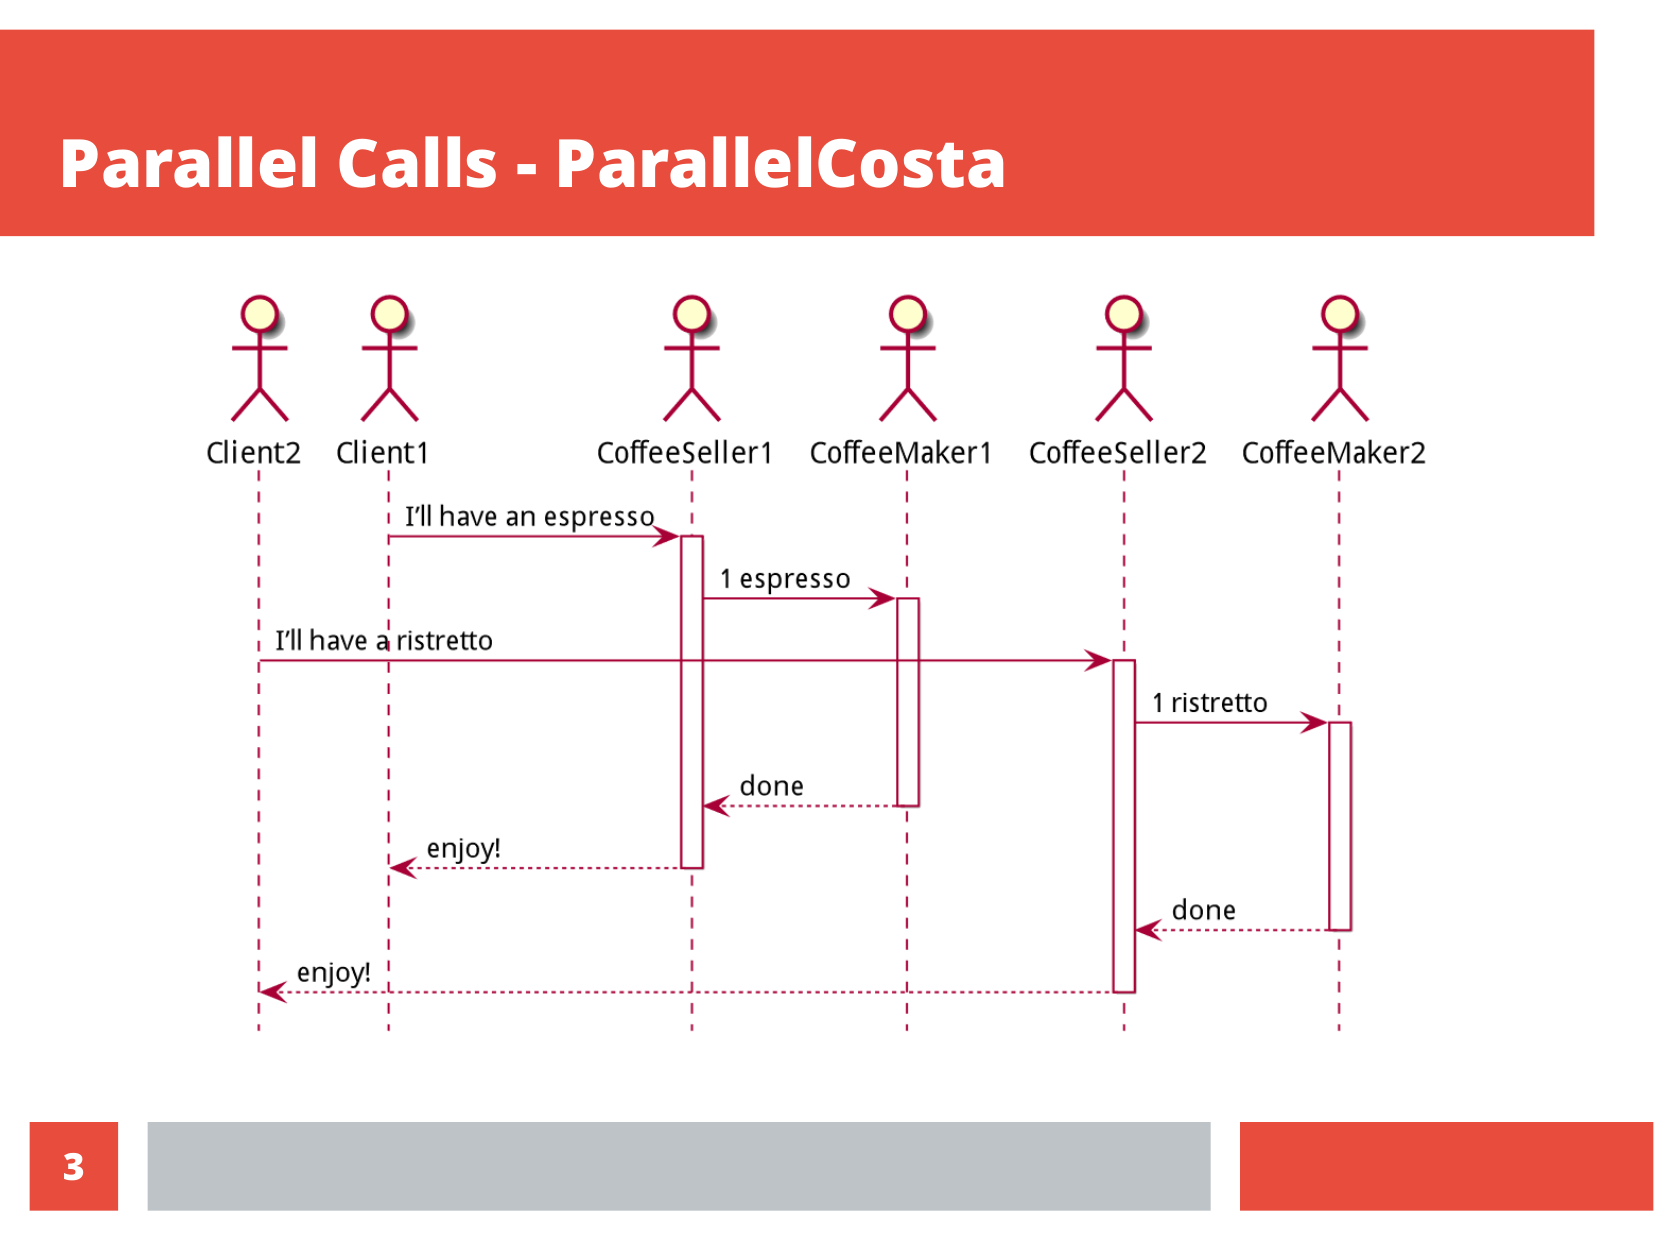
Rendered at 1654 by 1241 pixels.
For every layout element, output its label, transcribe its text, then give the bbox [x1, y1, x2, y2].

title Parallel Calls - ParallelCosta [59, 59, 1595, 207]
picture [197, 284, 1430, 1052]
